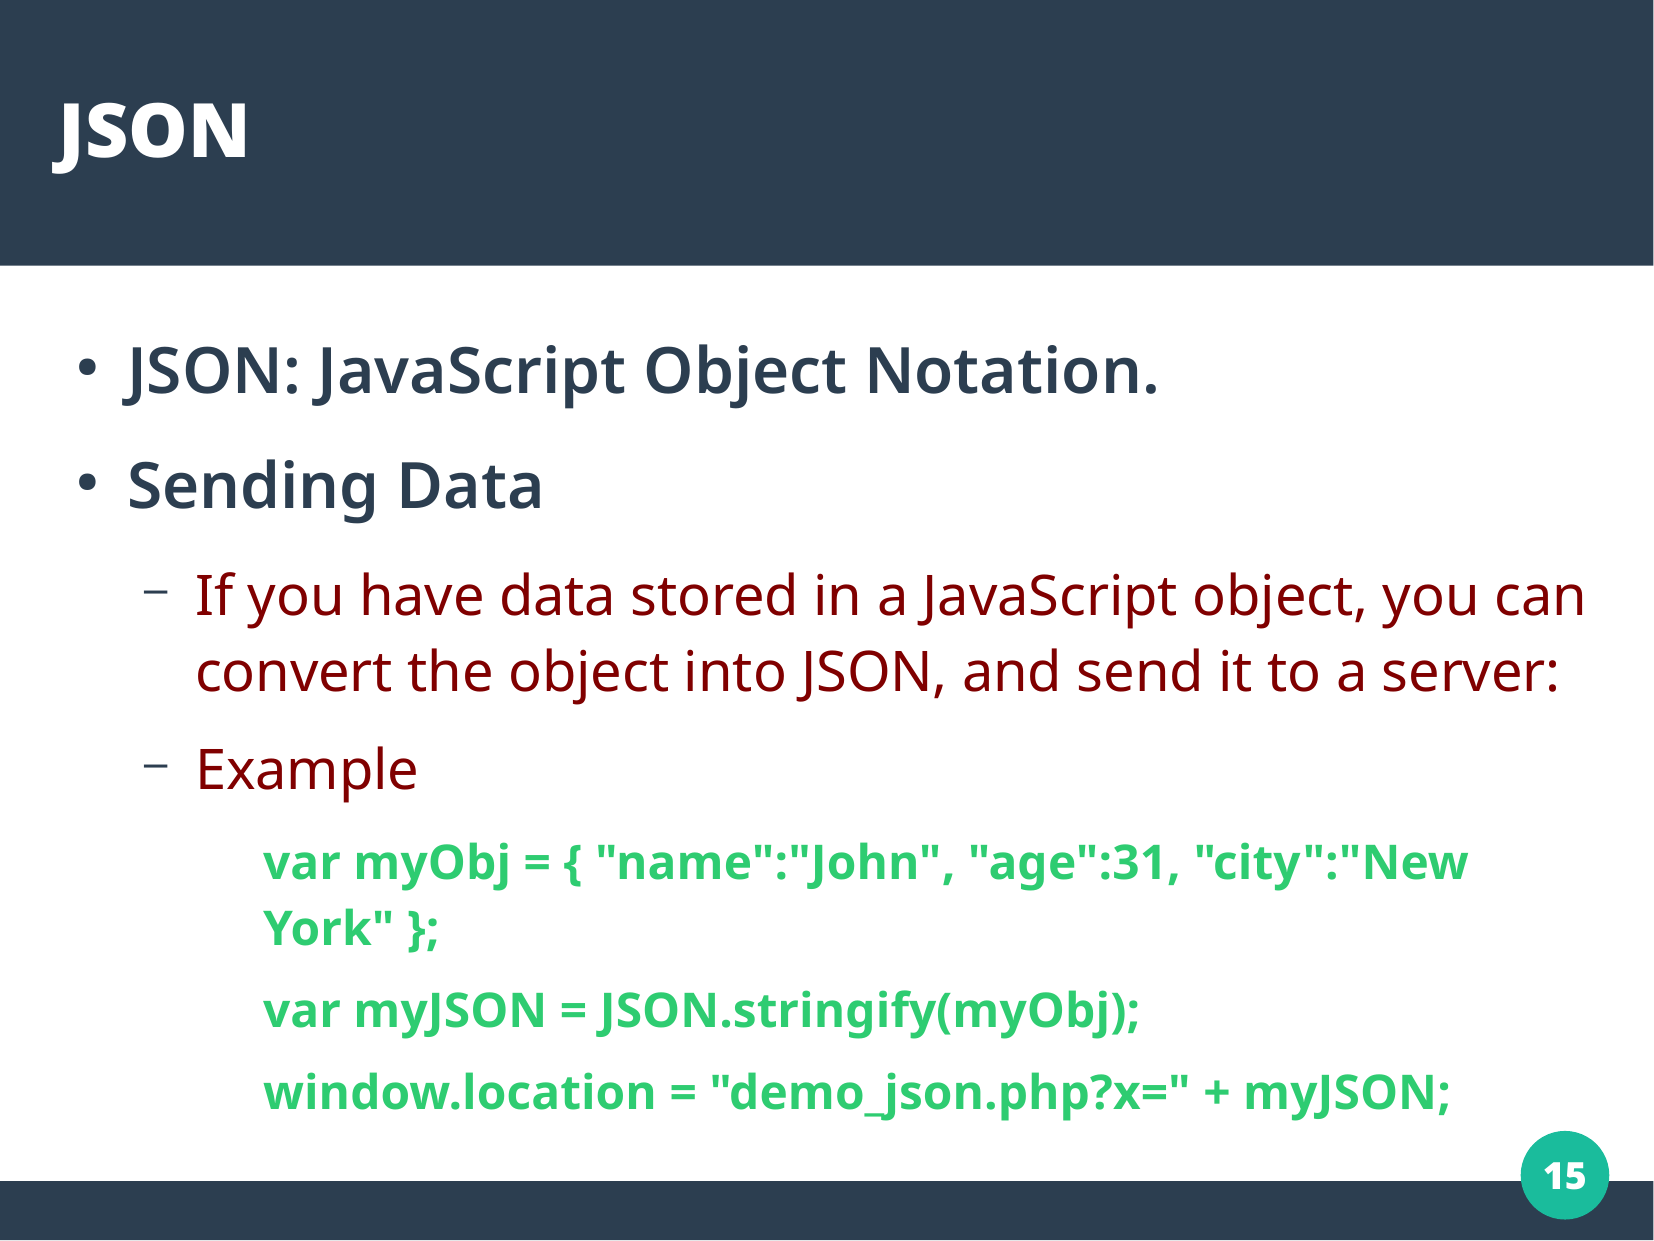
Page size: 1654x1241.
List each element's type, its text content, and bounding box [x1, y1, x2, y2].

title JSON [59, 49, 1595, 207]
list JSON: JavaScript Object Notation. Sending Data If you have data stored in a JavaScript object, you can convert the object into JSON, and send it to a server: Example var myObj = { "name":"John", "age":31, "city":"New York" }; var myJSON = JSON.stringify(myObj); window.location = "demo_json.php?x=" + myJSON; [59, 324, 1595, 1152]
